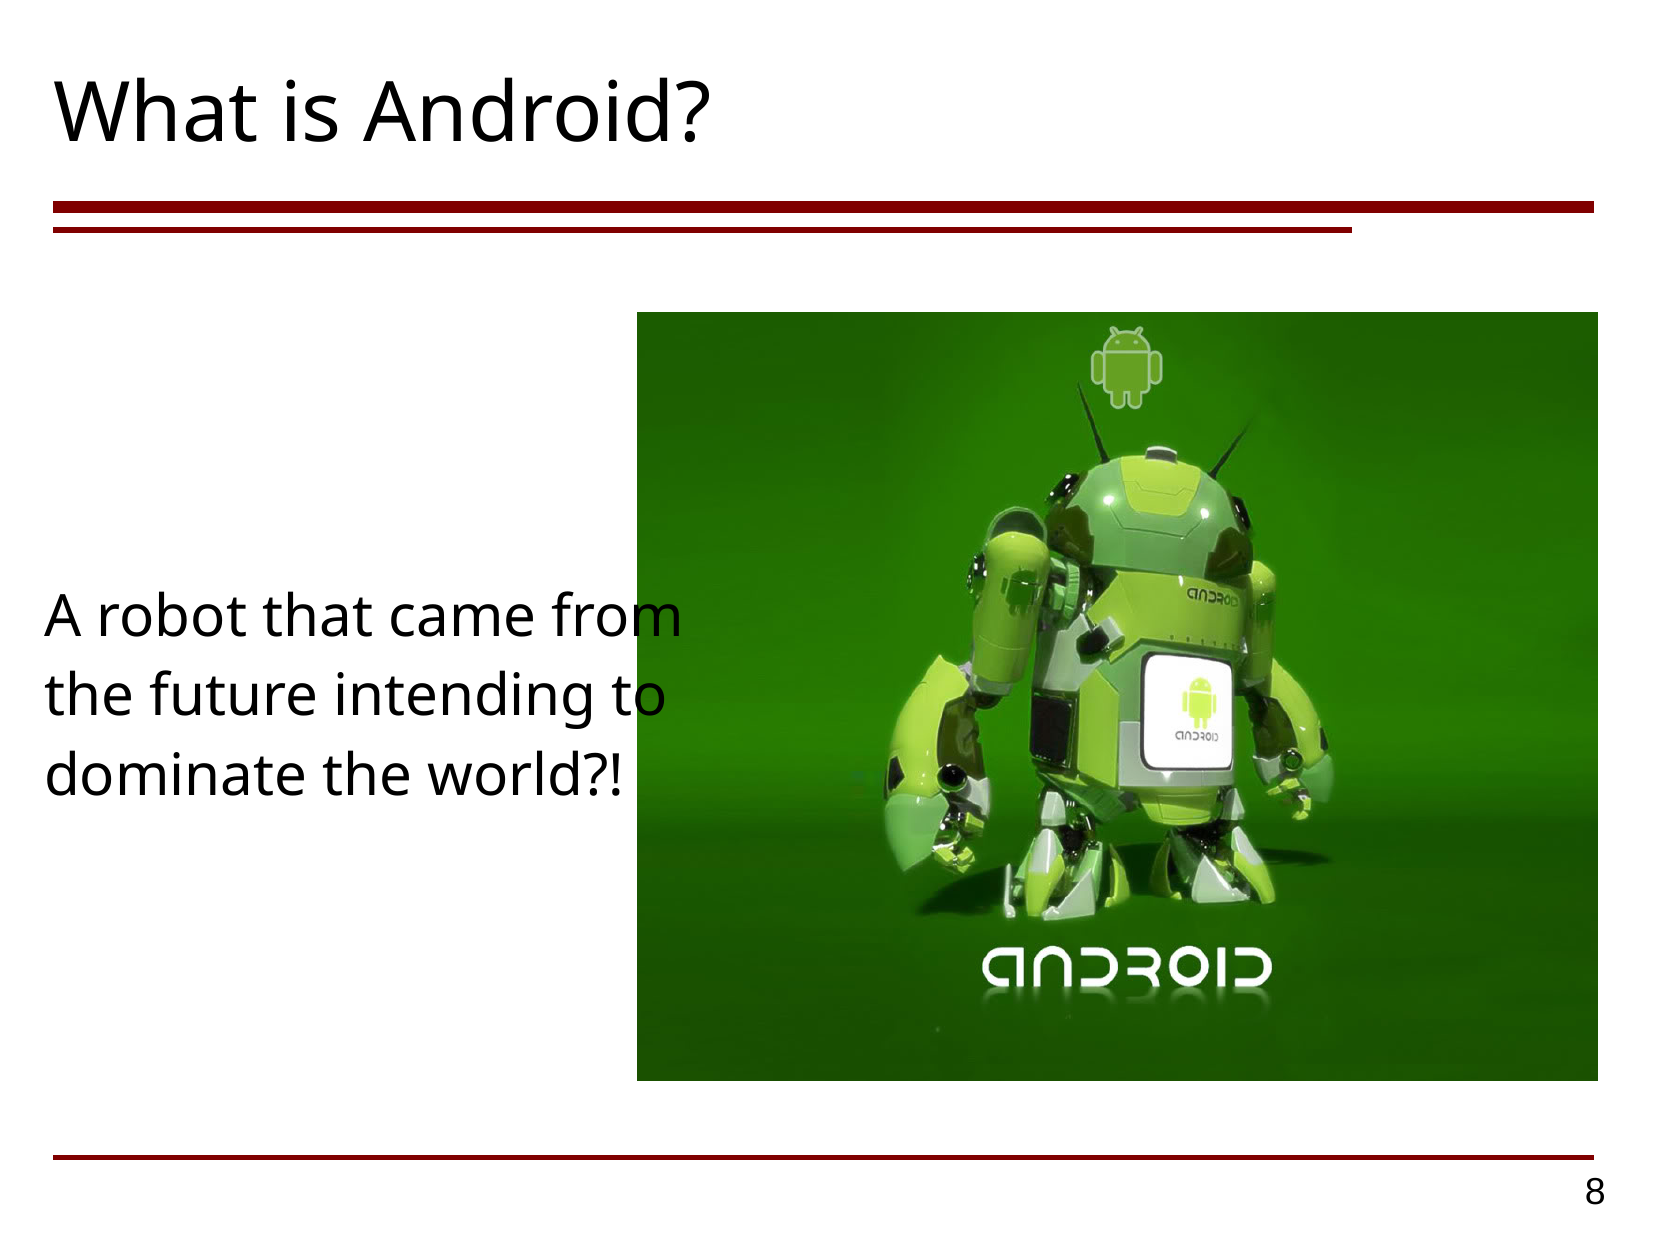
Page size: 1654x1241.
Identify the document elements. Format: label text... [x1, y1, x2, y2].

text_box A robot that came from the future intending to dominate the world?! [29, 566, 669, 816]
picture [637, 312, 1598, 1081]
subtitle What is Android? [53, 48, 1542, 172]
text_box <number> [35, 1163, 1654, 1221]
